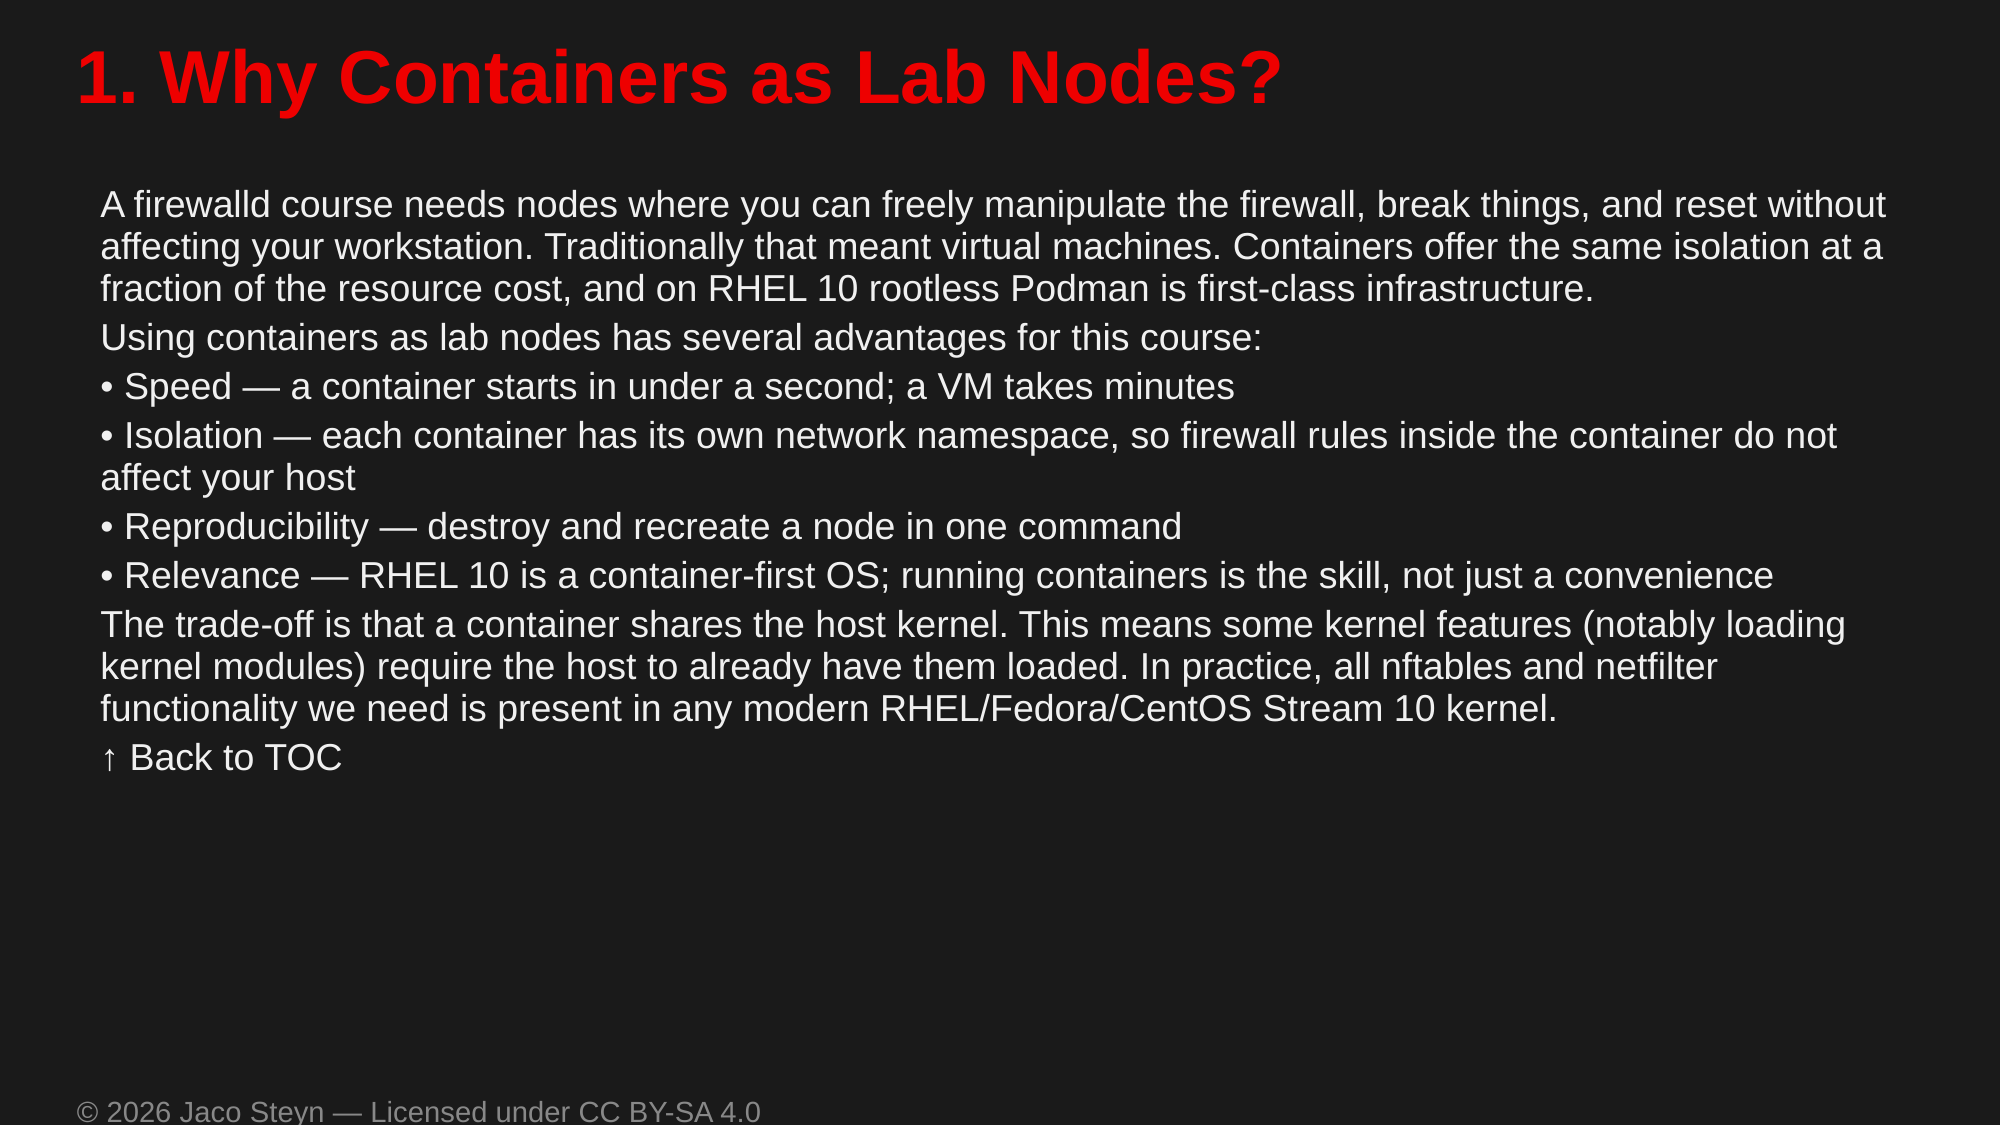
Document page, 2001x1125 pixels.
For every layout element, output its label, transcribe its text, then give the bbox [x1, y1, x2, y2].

text_box A firewalld course needs nodes where you can freely manipulate the firewall, break things, and reset without affecting your workstation. Traditionally that meant virtual machines. Containers offer the same isolation at a fraction of the resource cost, and on RHEL 10 rootless Podman is first-class infrastructure. Using containers as lab nodes has several advantages for this course: • Speed — a container starts in under a second; a VM takes minutes • Isolation — each container has its own network namespace, so firewall rules inside the container do not affect your host • Reproducibility — destroy and recreate a node in one command • Relevance — RHEL 10 is a container-first OS; running containers is the skill, not just a convenience The trade-off is that a container shares the host kernel. This means some kernel features (notably loading kernel modules) require the host to already have them loaded. In practice, all nftables and netfilter functionality we need is present in any modern RHEL/Fedora/CentOS Stream 10 kernel. ↑ Back to TOC [59, 171, 1942, 1083]
text_box 1. Why Containers as Lab Nodes? [59, 23, 1942, 154]
text_box © 2026 Jaco Steyn — Licensed under CC BY-SA 4.0 [59, 1083, 1942, 1120]
